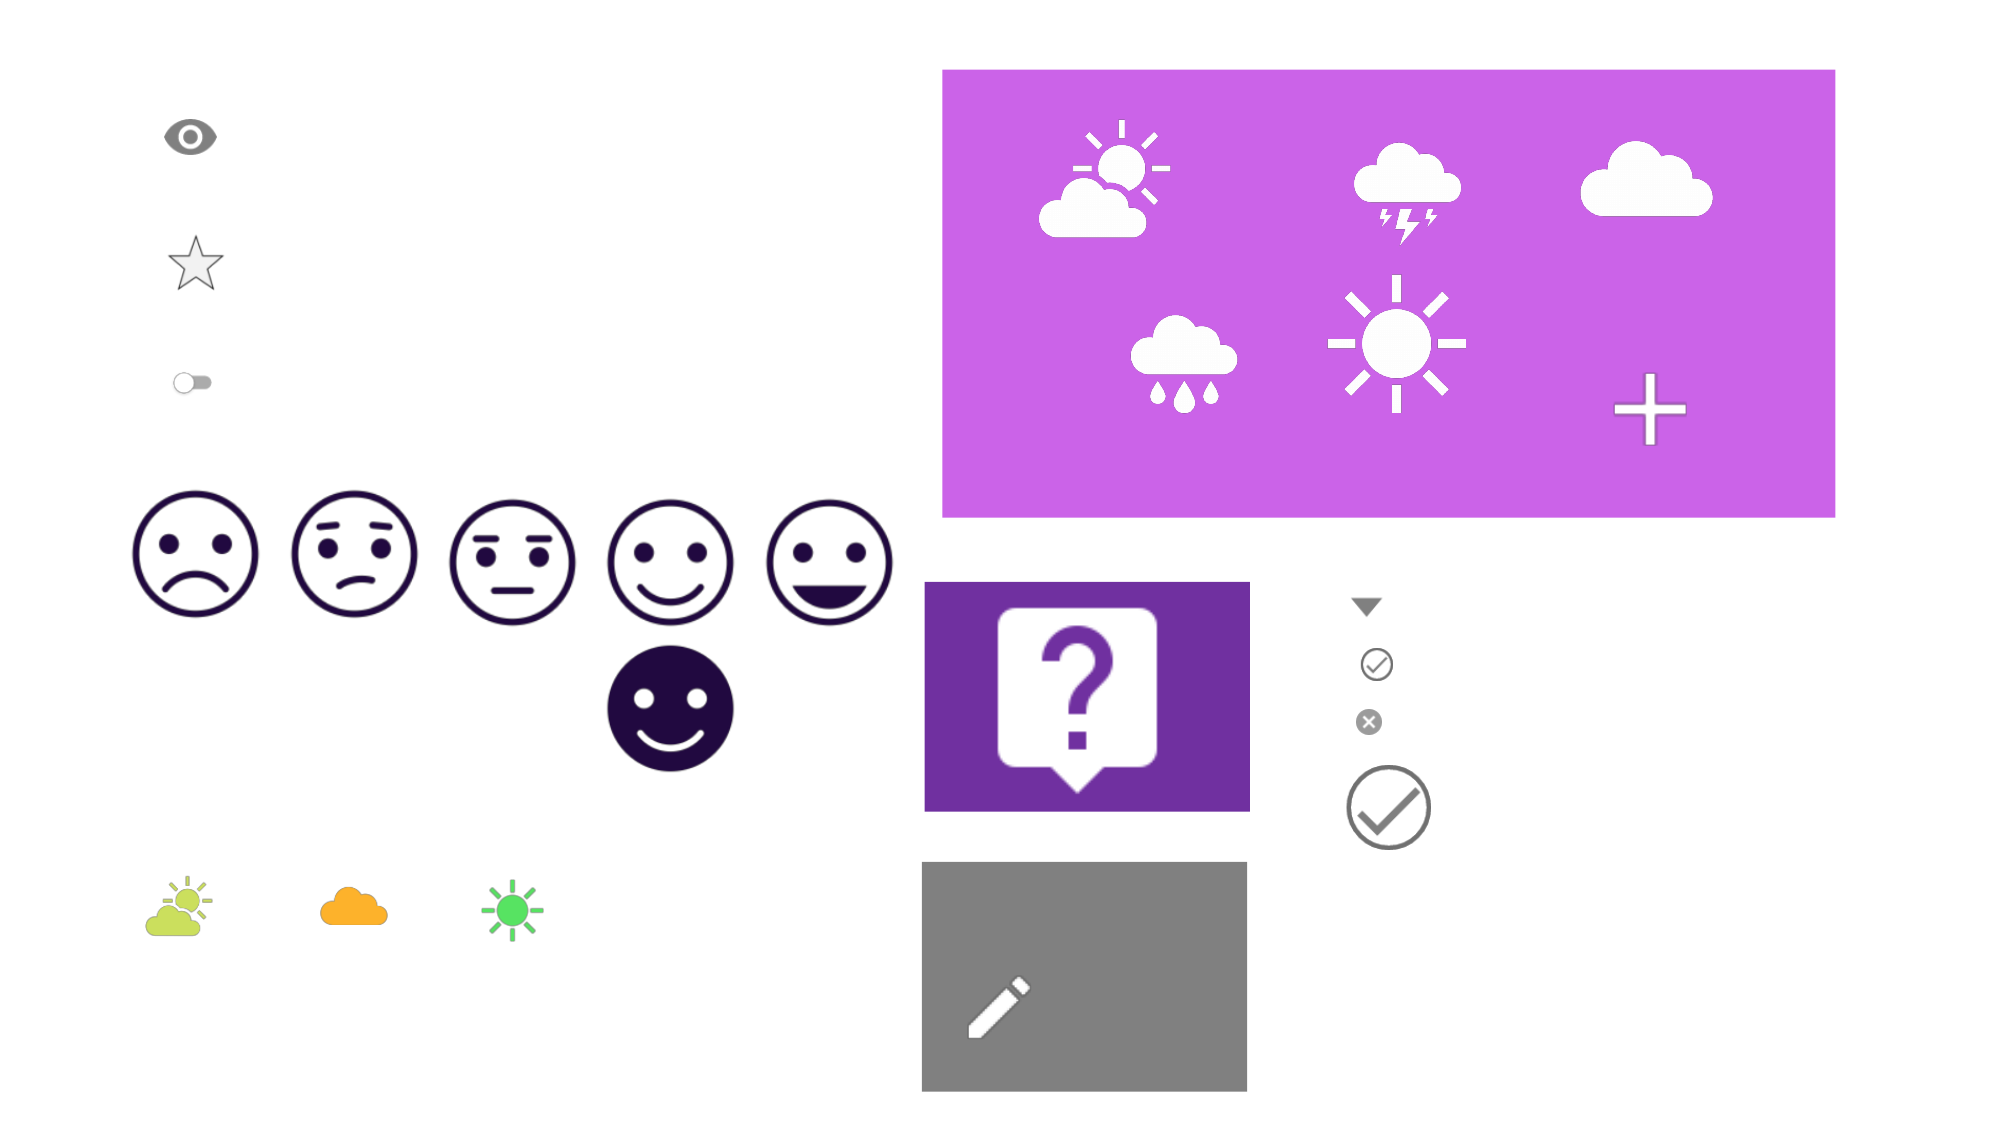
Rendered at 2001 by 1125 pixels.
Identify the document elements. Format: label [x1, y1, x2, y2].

picture [962, 970, 1038, 1046]
picture [1603, 362, 1699, 458]
text_box [921, 861, 1248, 1092]
picture [479, 877, 546, 944]
picture [116, 474, 909, 788]
picture [1356, 709, 1382, 735]
picture [1332, 586, 1395, 681]
text_box [942, 69, 1836, 518]
picture [1029, 103, 1180, 254]
picture [141, 868, 217, 944]
text_box [924, 581, 1250, 812]
picture [1109, 289, 1259, 440]
picture [1321, 119, 1483, 419]
picture [316, 868, 392, 944]
picture [164, 231, 228, 294]
picture [164, 119, 217, 156]
picture [169, 369, 212, 399]
picture [1571, 103, 1722, 254]
picture [1332, 765, 1431, 850]
picture [972, 591, 1184, 803]
